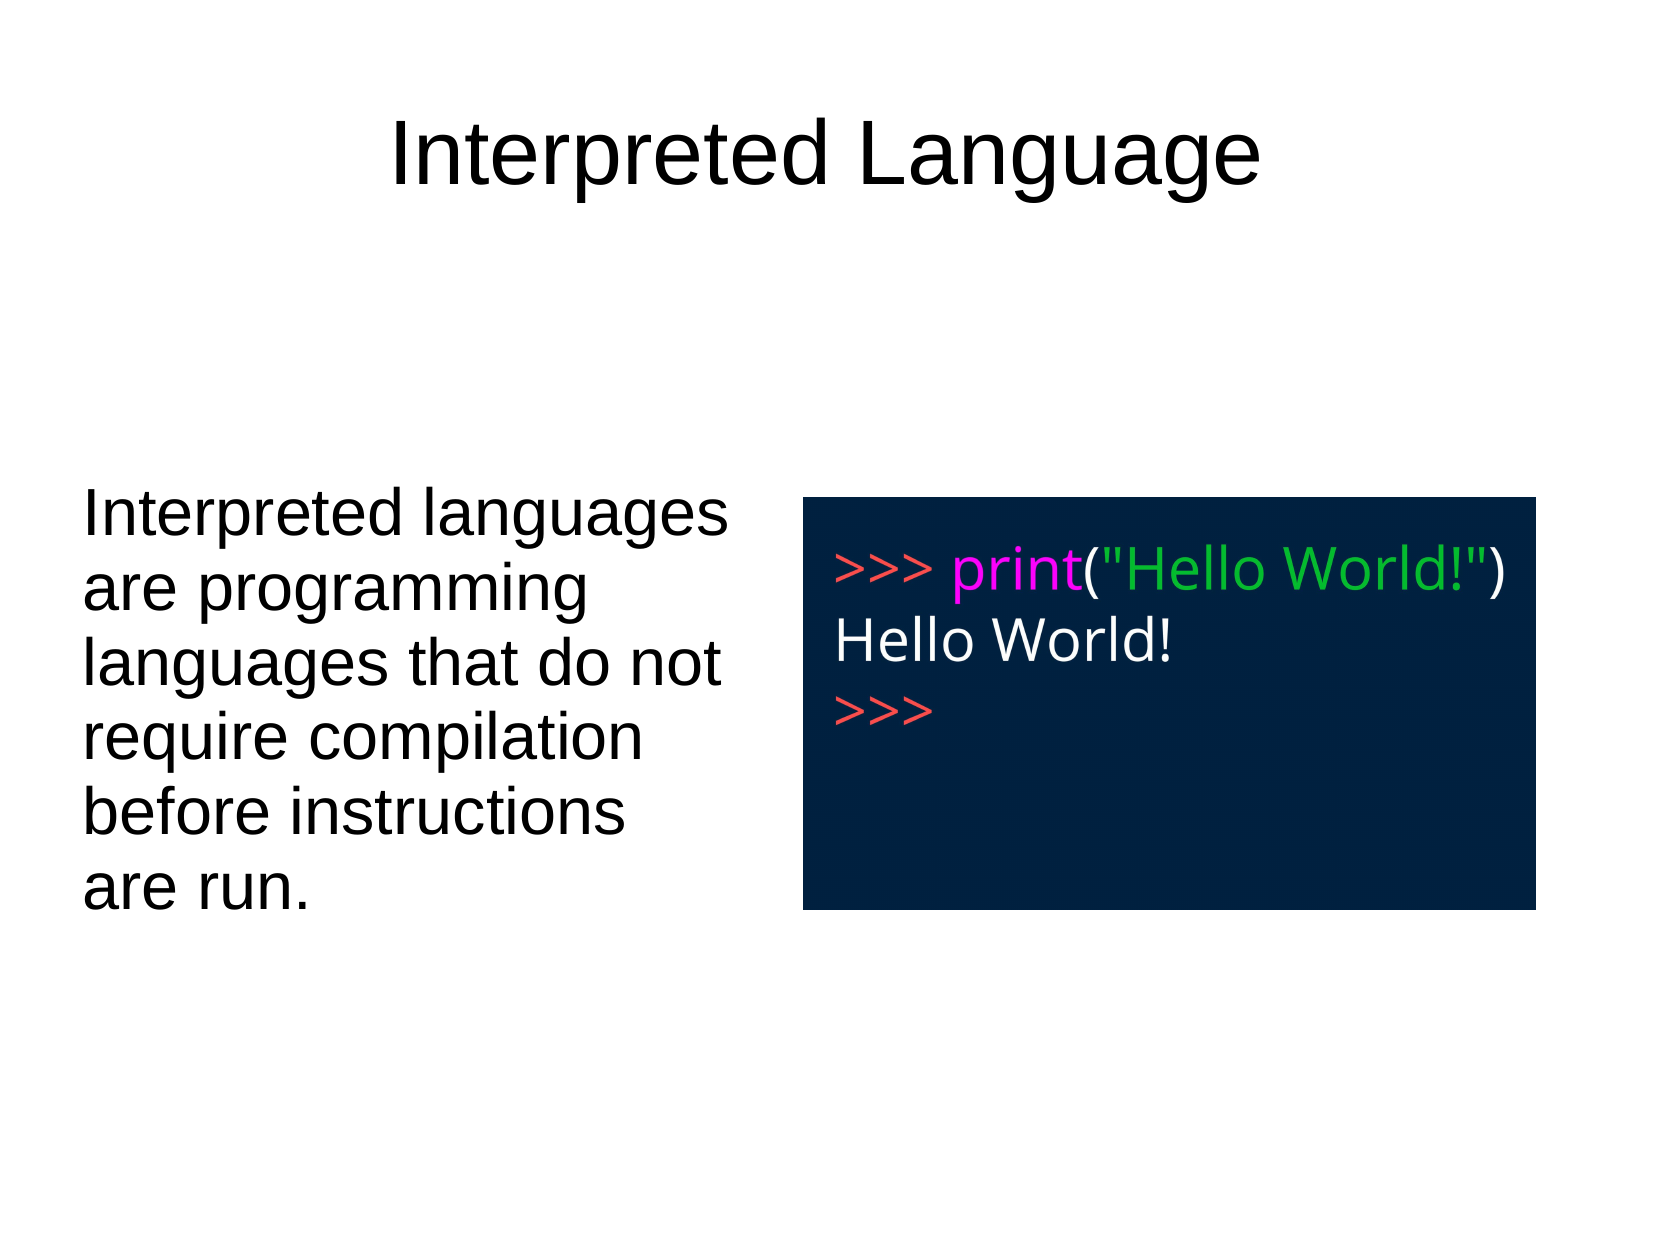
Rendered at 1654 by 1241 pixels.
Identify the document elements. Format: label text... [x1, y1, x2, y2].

subtitle Interpreted languages are programming languages that do not require compilation before instructions are run. [82, 290, 1571, 1109]
title Interpreted Language [82, 49, 1571, 257]
picture [803, 497, 1536, 910]
